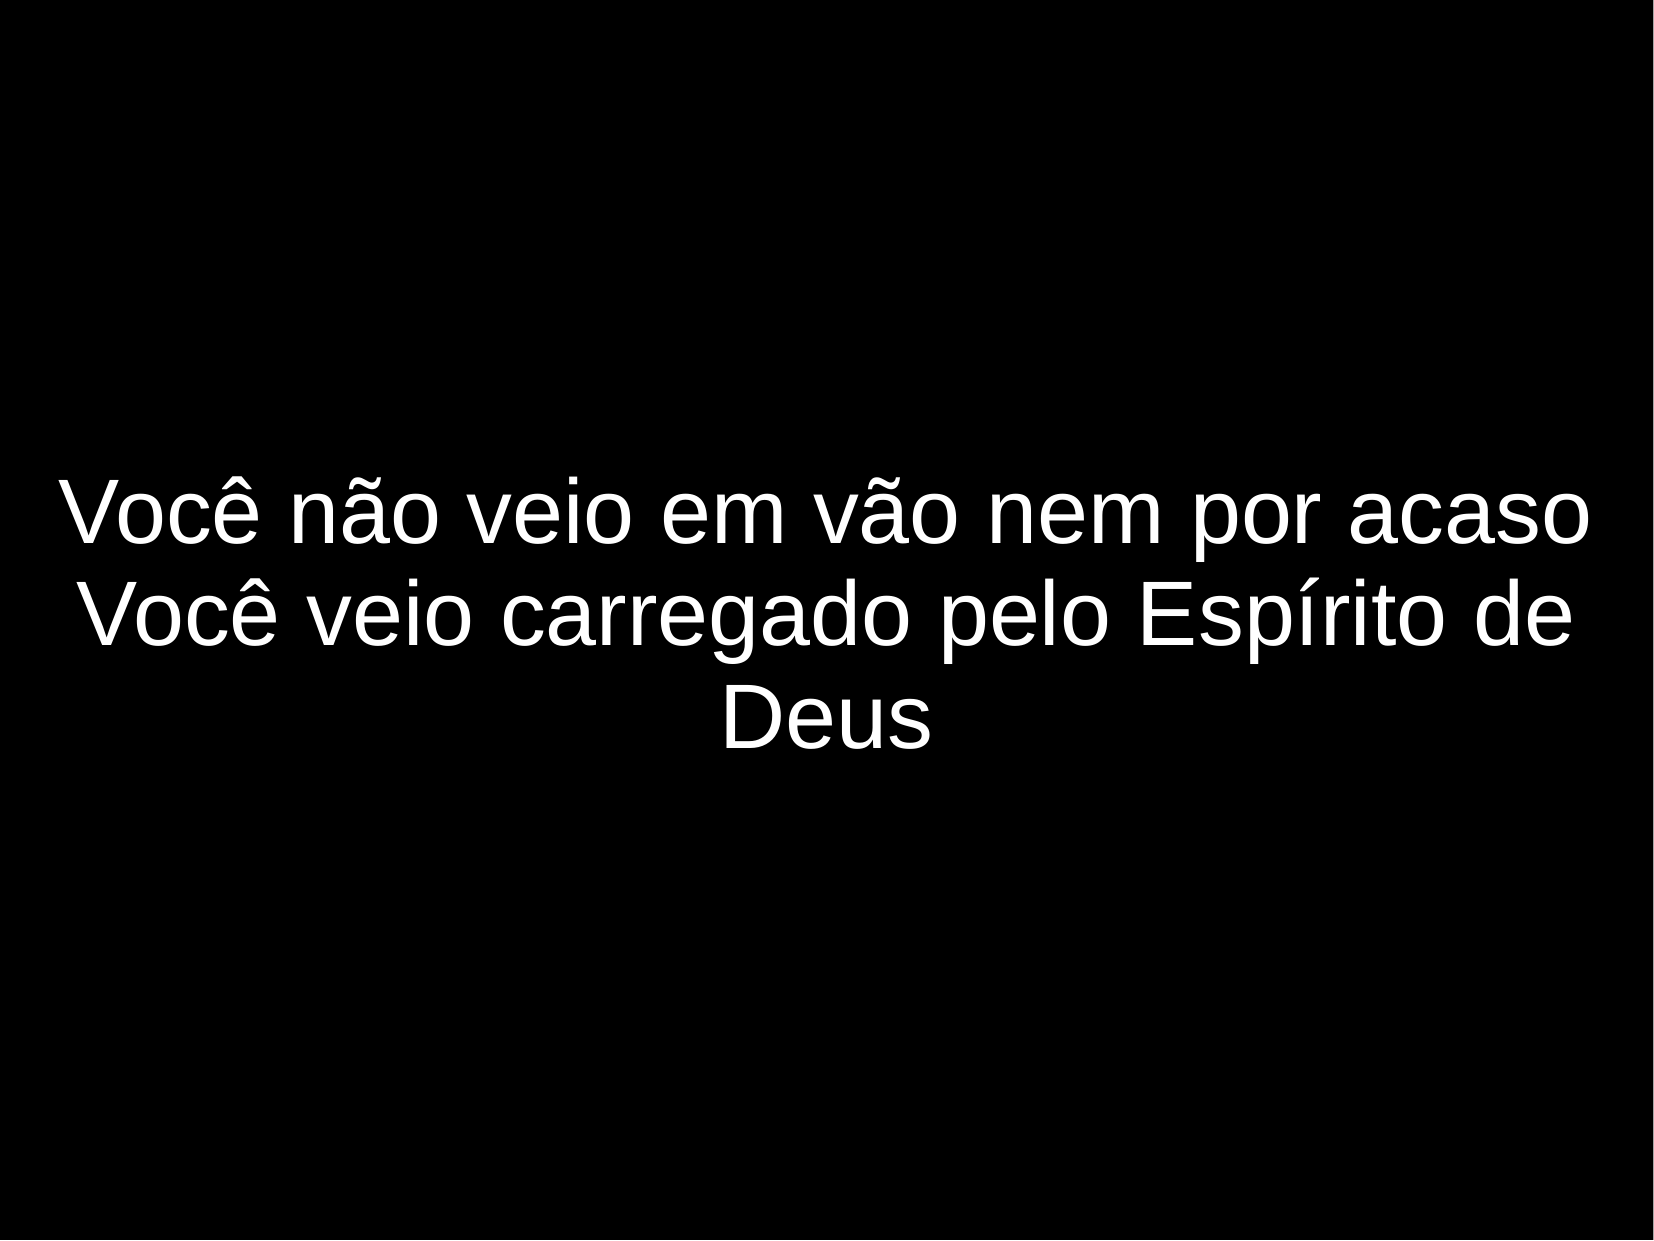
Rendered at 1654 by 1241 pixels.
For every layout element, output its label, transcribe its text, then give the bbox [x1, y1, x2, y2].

subtitle Você não veio em vão nem por acaso Você veio carregado pelo Espírito de Deus [47, 35, 1607, 1193]
